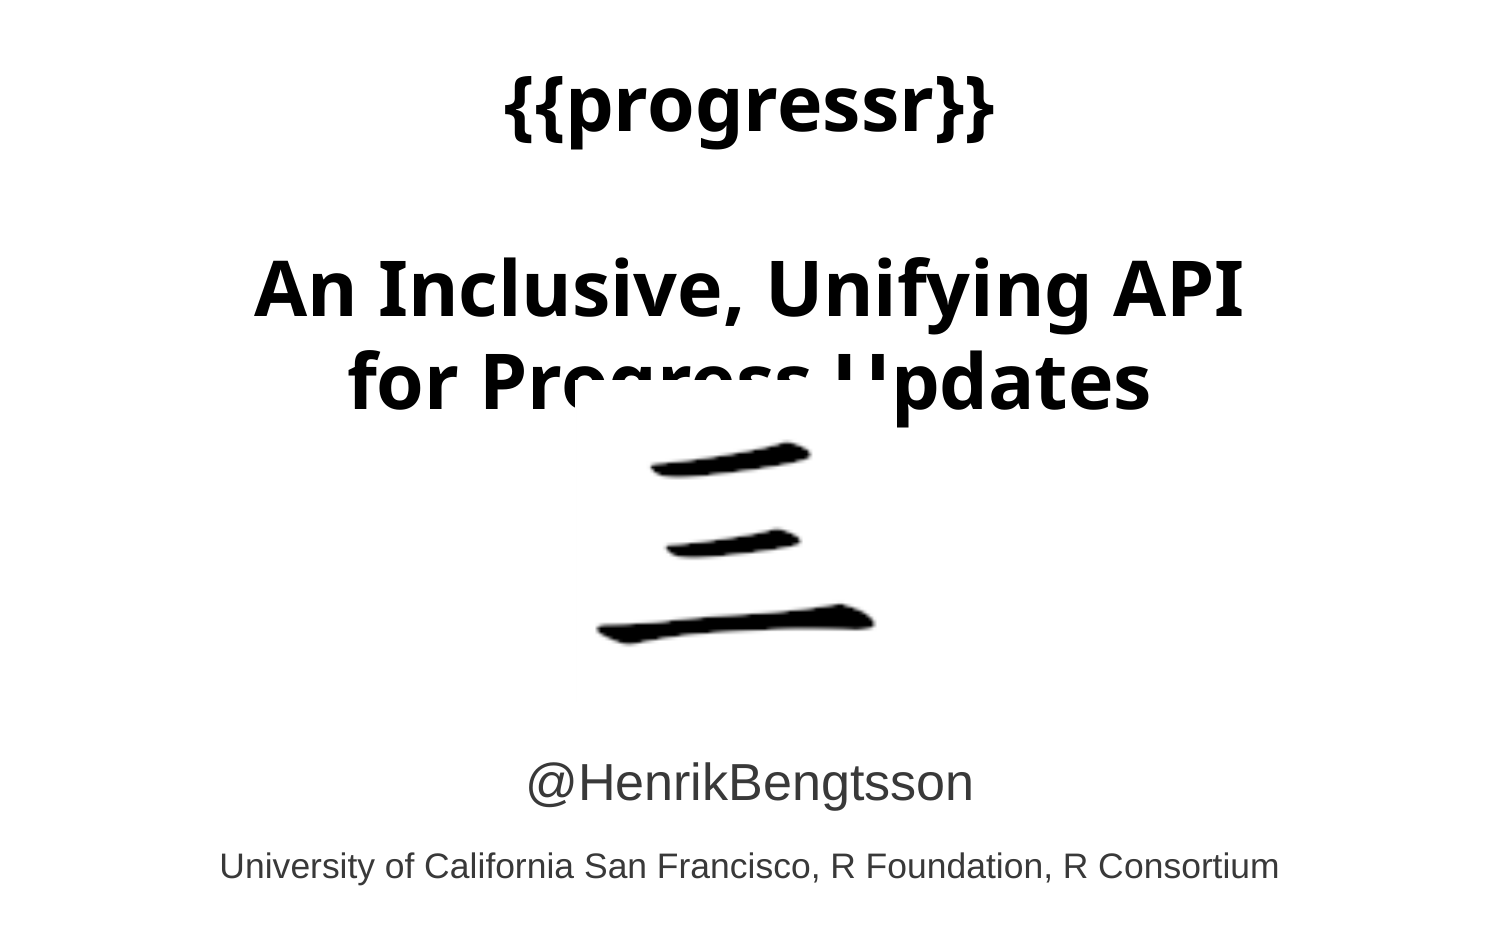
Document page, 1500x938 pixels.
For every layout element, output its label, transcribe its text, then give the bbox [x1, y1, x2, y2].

picture [575, 380, 896, 702]
subtitle @HenrikBengtsson University of California San Francisco, R Foundation, R Consortium [51, 733, 1449, 919]
title {{progressr}} An Inclusive, Unifying API for Progress Updates [51, 39, 1449, 344]
